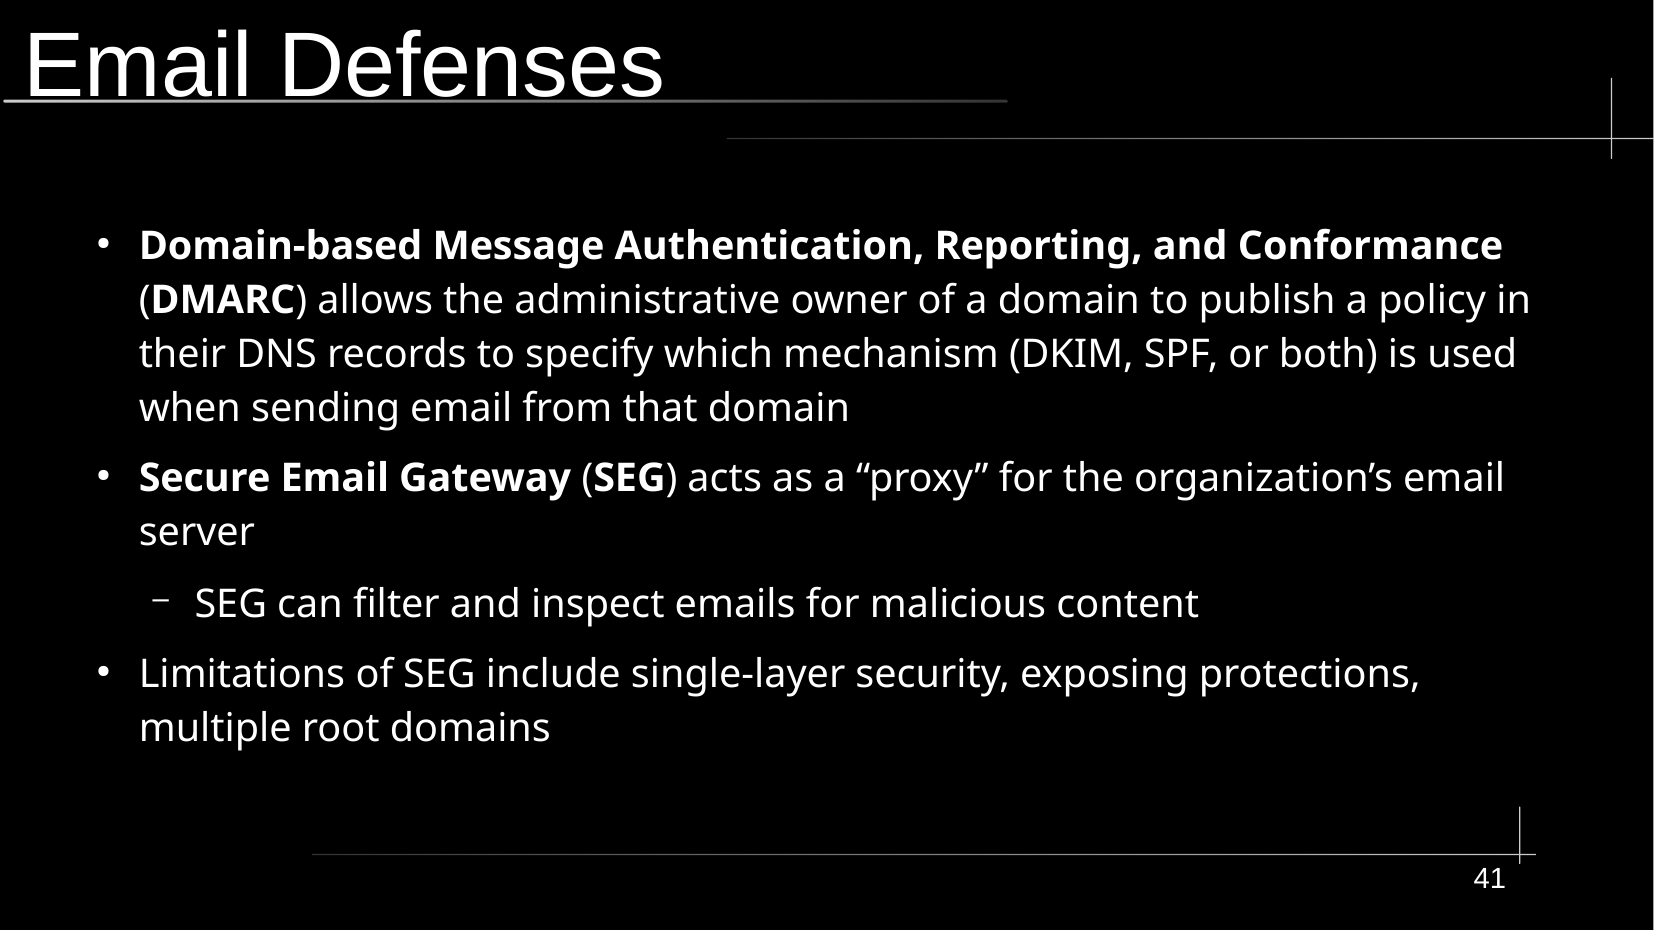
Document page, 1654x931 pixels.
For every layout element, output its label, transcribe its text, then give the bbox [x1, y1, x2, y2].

title Email Defenses [23, 11, 1589, 119]
list Domain-based Message Authentication, Reporting, and Conformance (DMARC) allows the administrative owner of a domain to publish a policy in their DNS records to specify which mechanism (DKIM, SPF, or both) is used when sending email from that domain Secure Email Gateway (SEG) acts as a “proxy” for the organization’s email server SEG can filter and inspect emails for malicious content Limitations of SEG include single-layer security, exposing protections, multiple root domains [82, 217, 1571, 758]
